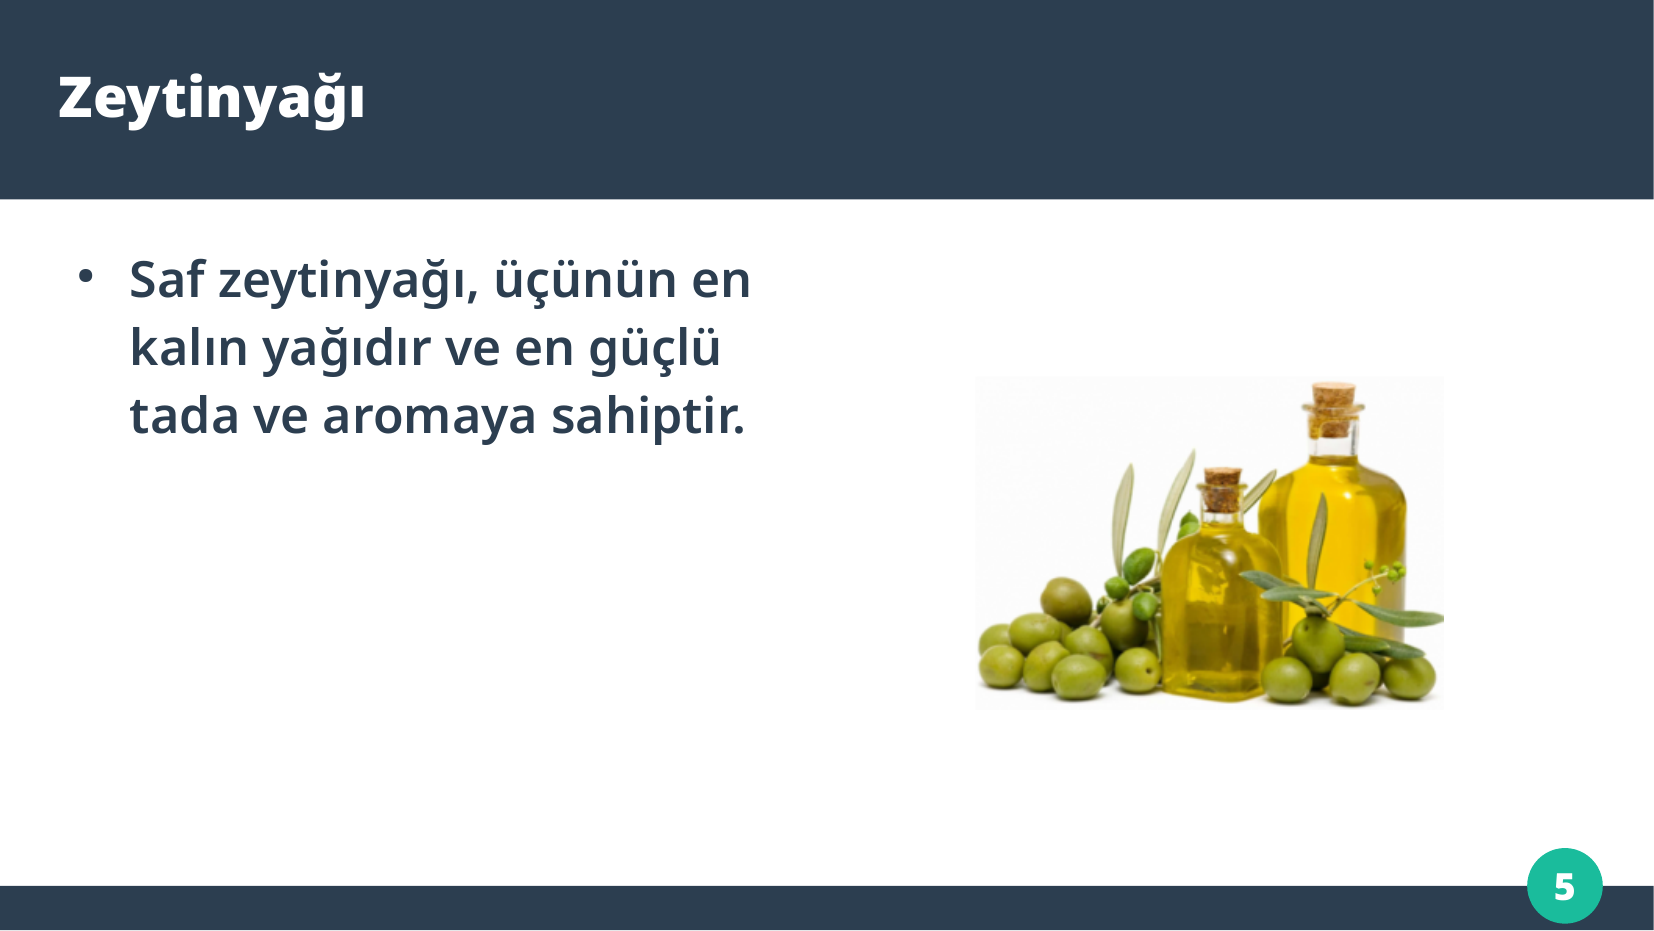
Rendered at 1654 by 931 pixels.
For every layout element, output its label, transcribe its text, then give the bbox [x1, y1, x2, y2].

picture [975, 375, 1444, 710]
list Saf zeytinyağı, üçünün en kalın yağıdır ve en güçlü tada ve aromaya sahiptir. [59, 243, 809, 864]
title Zeytinyağı [59, 37, 1595, 155]
